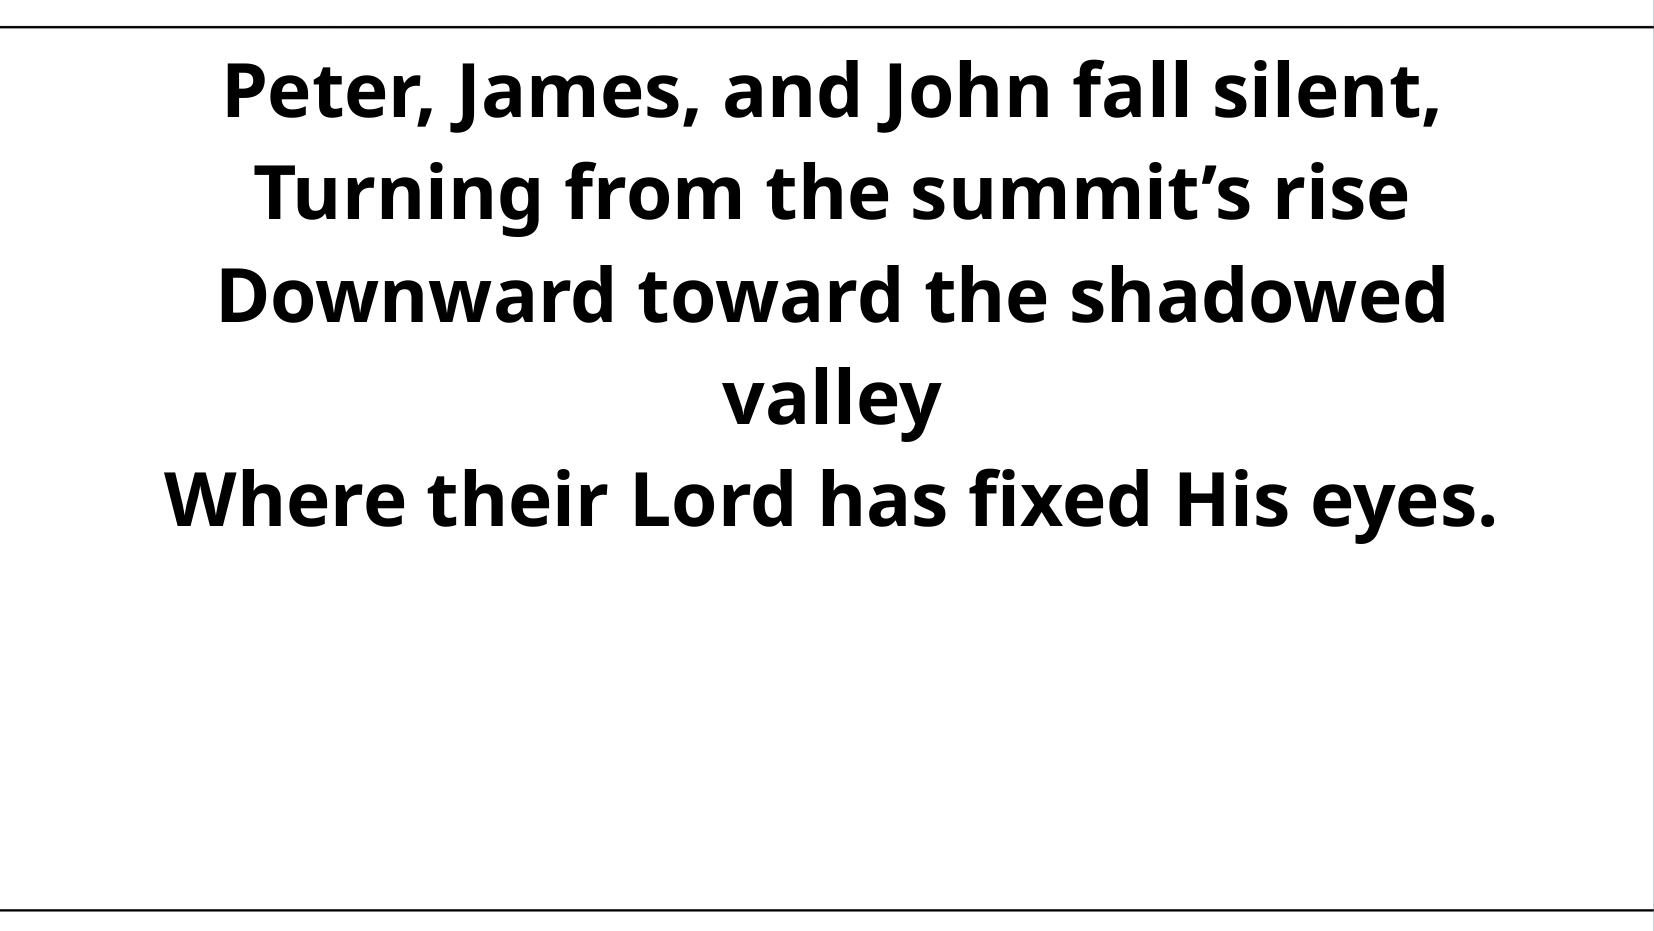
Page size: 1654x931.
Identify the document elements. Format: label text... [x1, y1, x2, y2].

picture [0, 0, 1654, 931]
text_box Peter, James, and John fall silent, Turning from the summit’s rise Downward toward the shadowed valley Where their Lord has fixed His eyes. [90, 30, 1576, 445]
